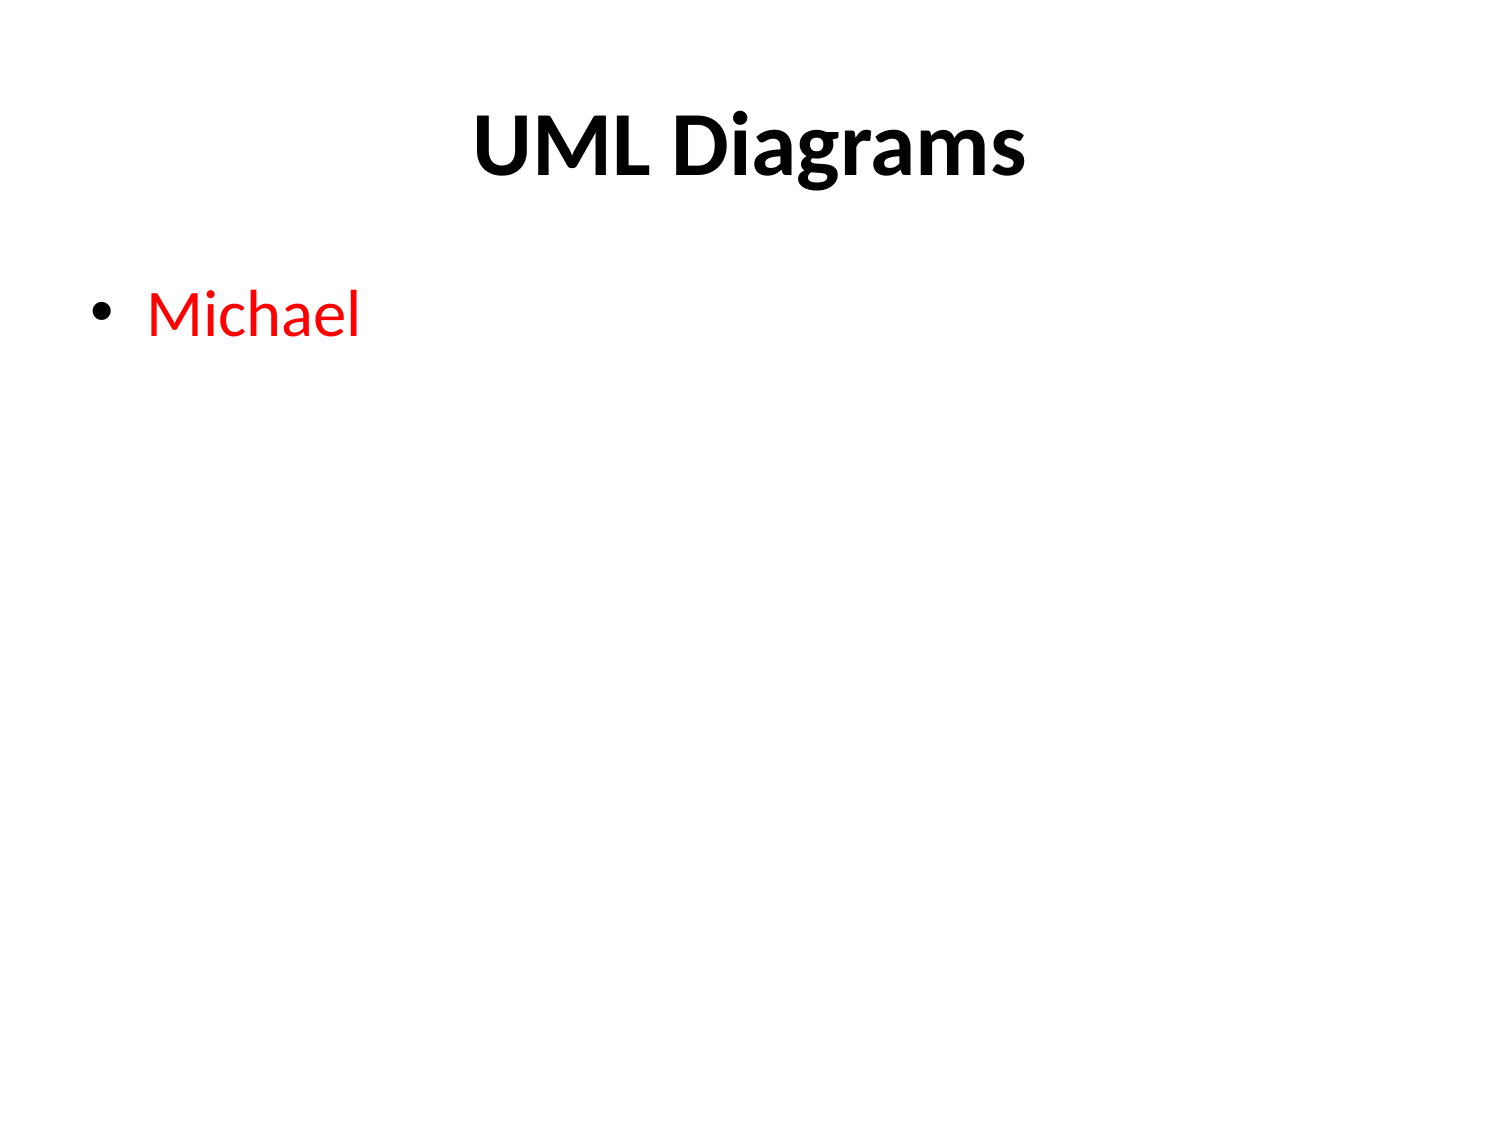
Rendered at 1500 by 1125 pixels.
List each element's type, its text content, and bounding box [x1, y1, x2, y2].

title UML Diagrams [75, 45, 1426, 233]
list Michael [75, 262, 1426, 1005]
